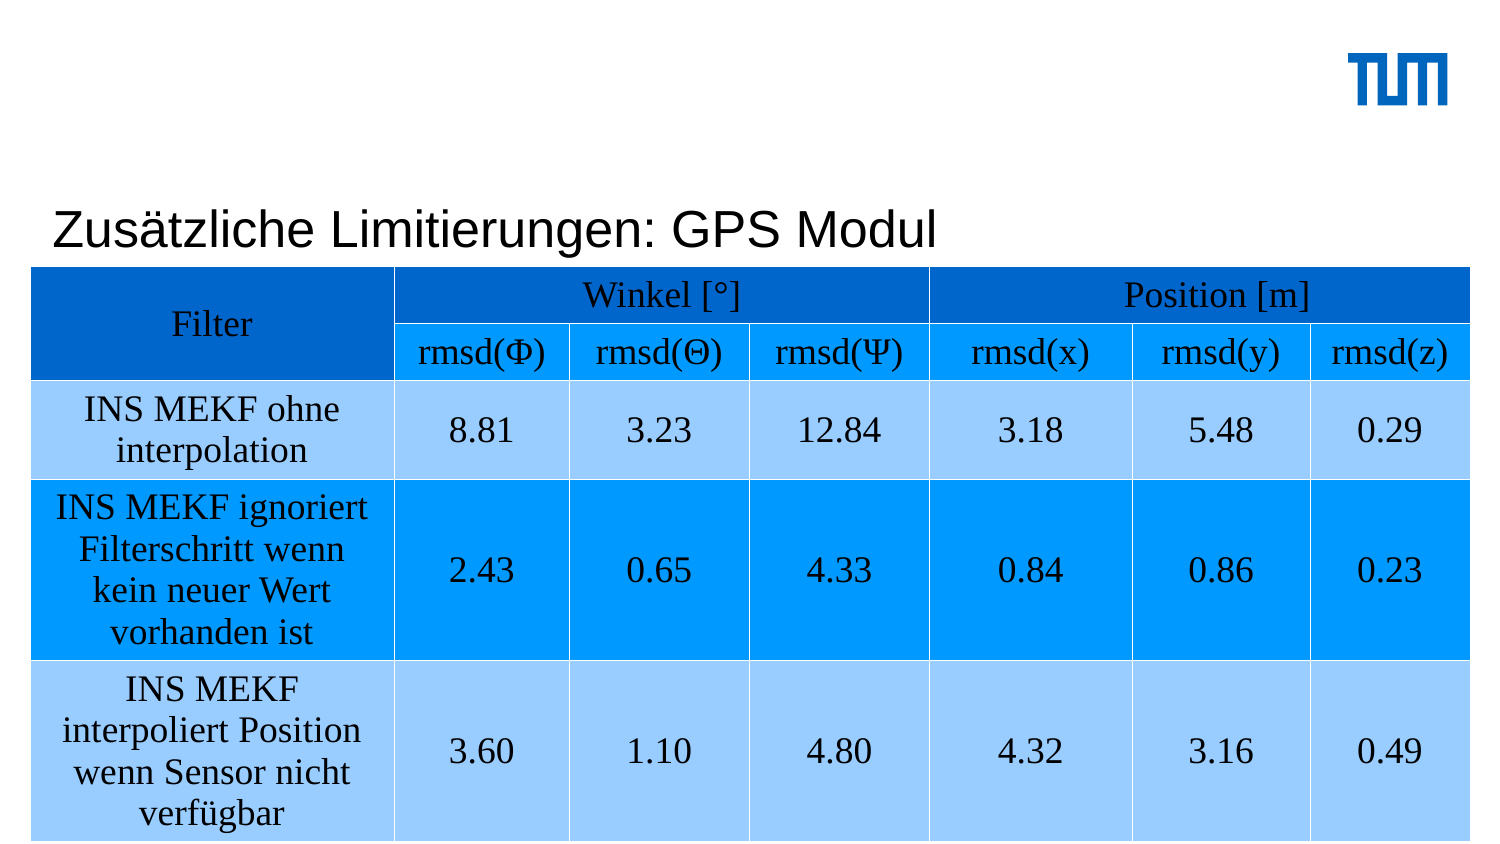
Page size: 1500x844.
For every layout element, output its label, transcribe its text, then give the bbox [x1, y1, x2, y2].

table_cell 3.16 [1133, 661, 1310, 841]
table_cell INS MEKF ignoriert Filterschritt wenn kein neuer Wert vorhanden ist [31, 480, 394, 660]
table_cell rmsd(Θ) [570, 324, 749, 380]
table_cell 0.84 [930, 480, 1132, 660]
table_cell 0.65 [570, 480, 749, 660]
table_cell 12.84 [750, 381, 929, 479]
table_cell 0.23 [1311, 480, 1470, 660]
table_cell rmsd(Φ) [395, 324, 569, 380]
table_cell INS MEKF interpoliert Position wenn Sensor nicht verfügbar [31, 661, 394, 841]
table_cell 5.48 [1133, 381, 1310, 479]
table_cell rmsd(x) [930, 324, 1132, 380]
table_cell 0.29 [1311, 381, 1470, 479]
table_cell rmsd(z) [1311, 324, 1470, 380]
table_header Filter [31, 267, 394, 380]
table_cell 2.43 [395, 480, 569, 660]
table_cell 4.33 [750, 480, 929, 660]
table_cell 3.18 [930, 381, 1132, 479]
table_cell rmsd(Ψ) [750, 324, 929, 380]
table_cell 0.49 [1311, 661, 1470, 841]
table_header Winkel [°] [395, 267, 929, 323]
table_cell 8.81 [395, 381, 569, 479]
table_cell 3.23 [570, 381, 749, 479]
table_cell INS MEKF ohne interpolation [31, 381, 394, 479]
table_header Position [m] [930, 267, 1470, 323]
table_cell 4.32 [930, 661, 1132, 841]
table_cell rmsd(y) [1133, 324, 1310, 380]
table_cell 0.86 [1133, 480, 1310, 660]
table_cell 4.80 [750, 661, 929, 841]
table_cell 1.10 [570, 661, 749, 841]
table_cell 3.60 [395, 661, 569, 841]
title Zusätzliche Limitierungen: GPS Modul [52, 159, 1449, 266]
